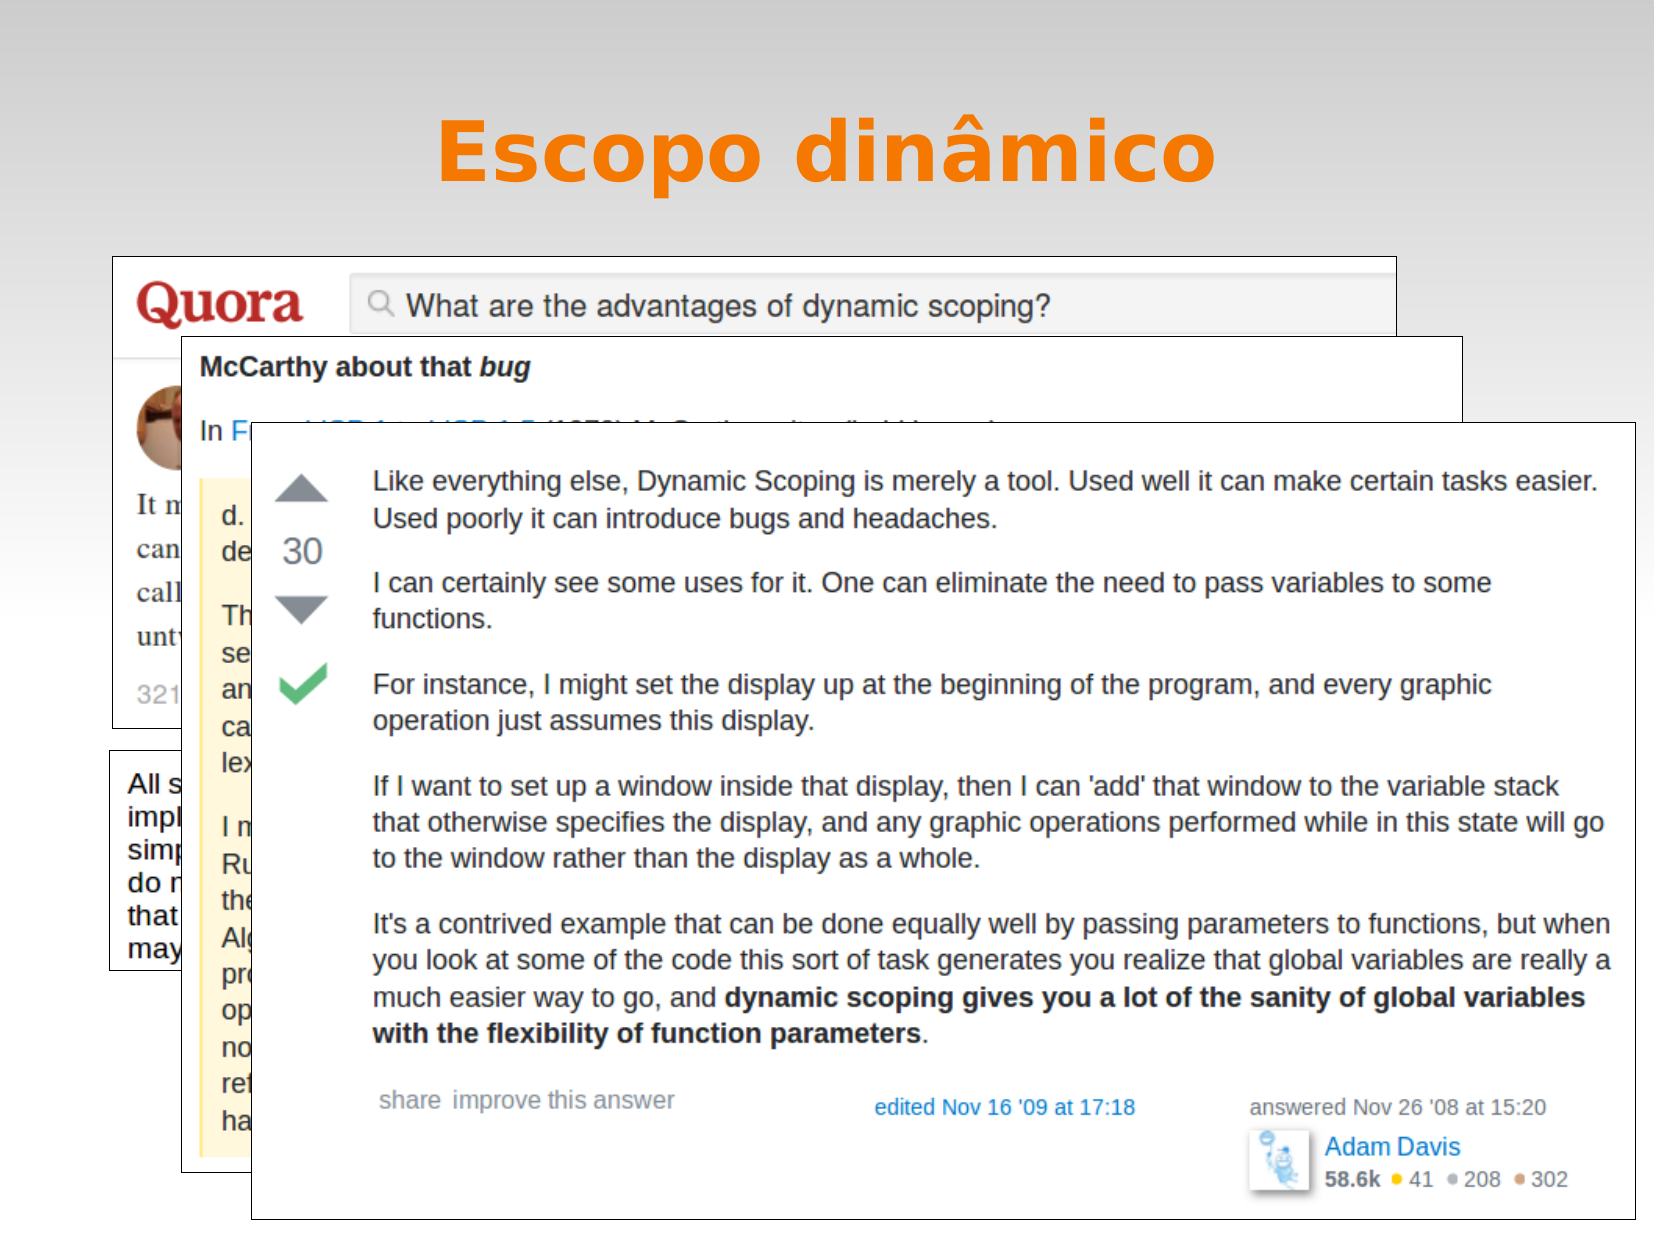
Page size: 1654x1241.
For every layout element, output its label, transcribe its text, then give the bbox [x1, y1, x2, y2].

picture [109, 256, 1636, 1220]
title Escopo dinâmico [82, 49, 1571, 257]
